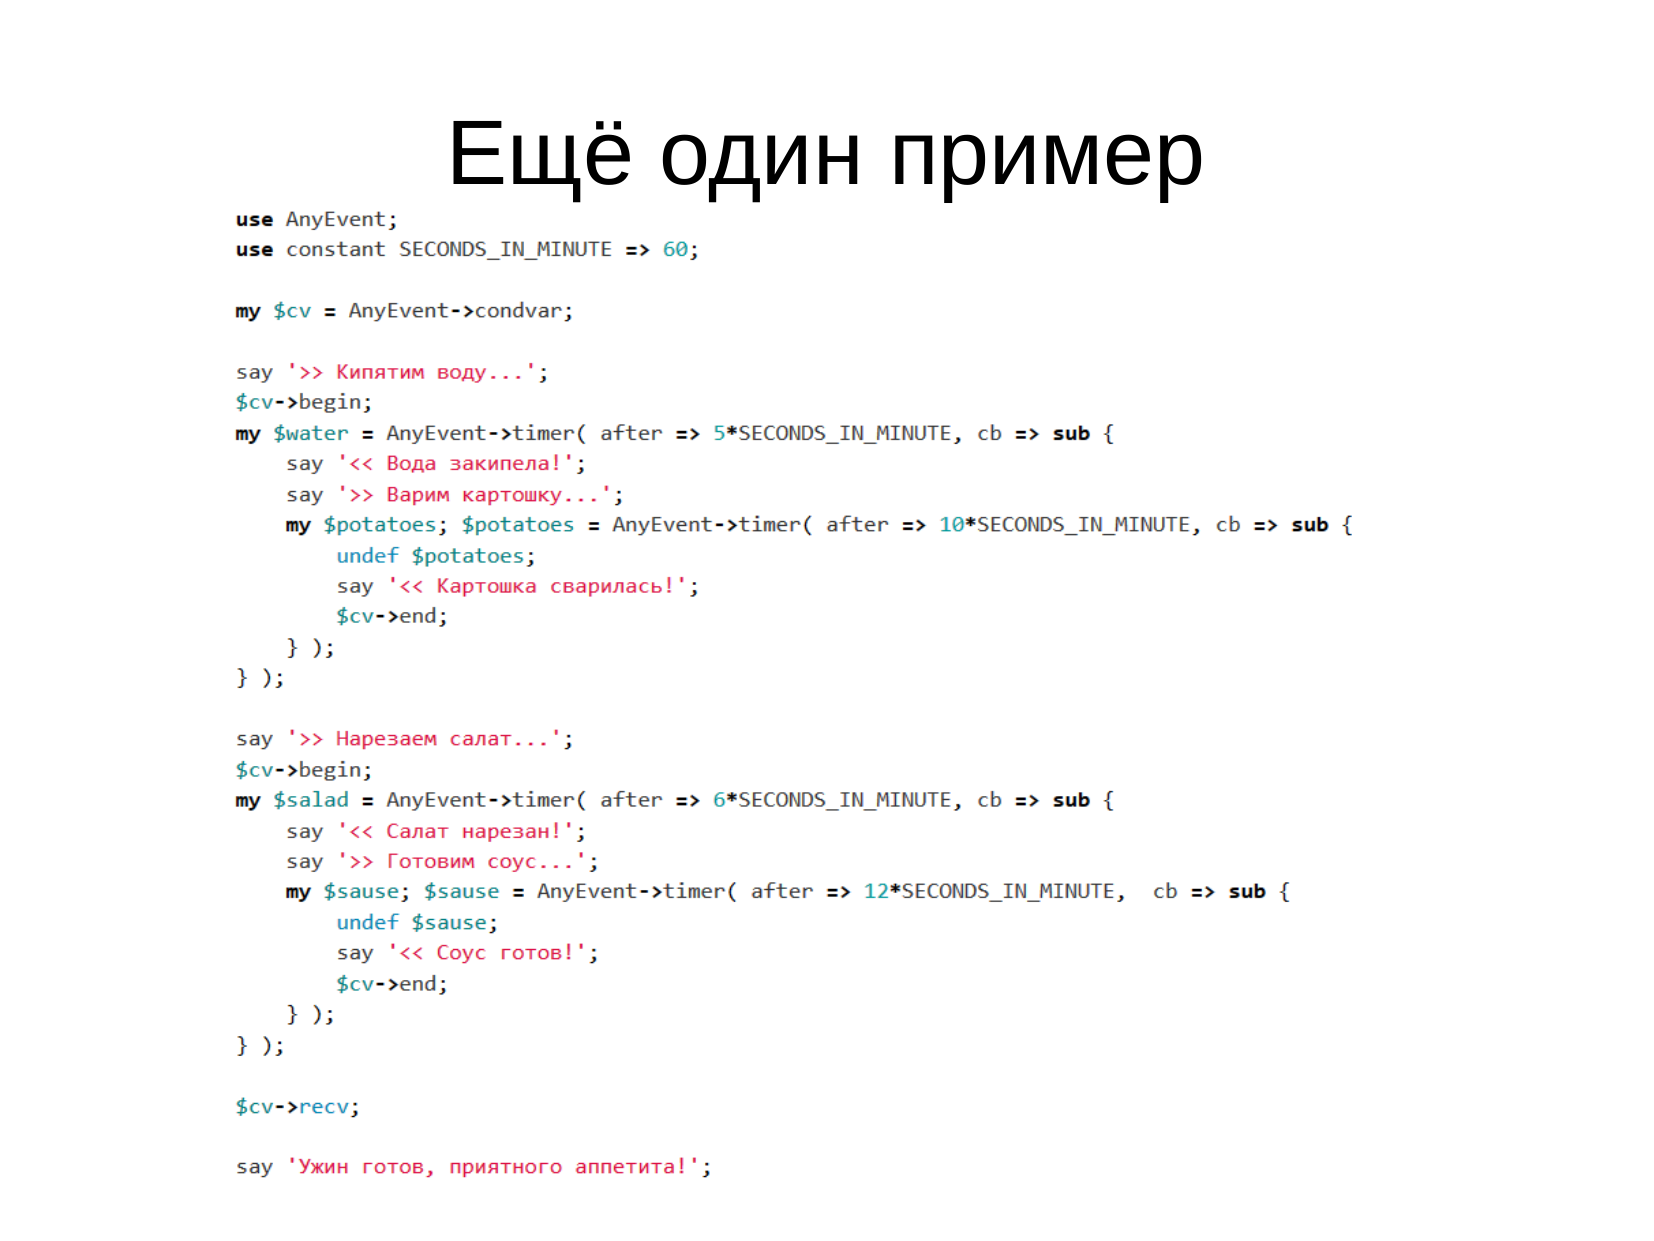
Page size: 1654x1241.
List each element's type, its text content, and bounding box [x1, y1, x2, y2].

picture [228, 204, 1382, 1193]
title Ещё один пример [82, 49, 1571, 257]
